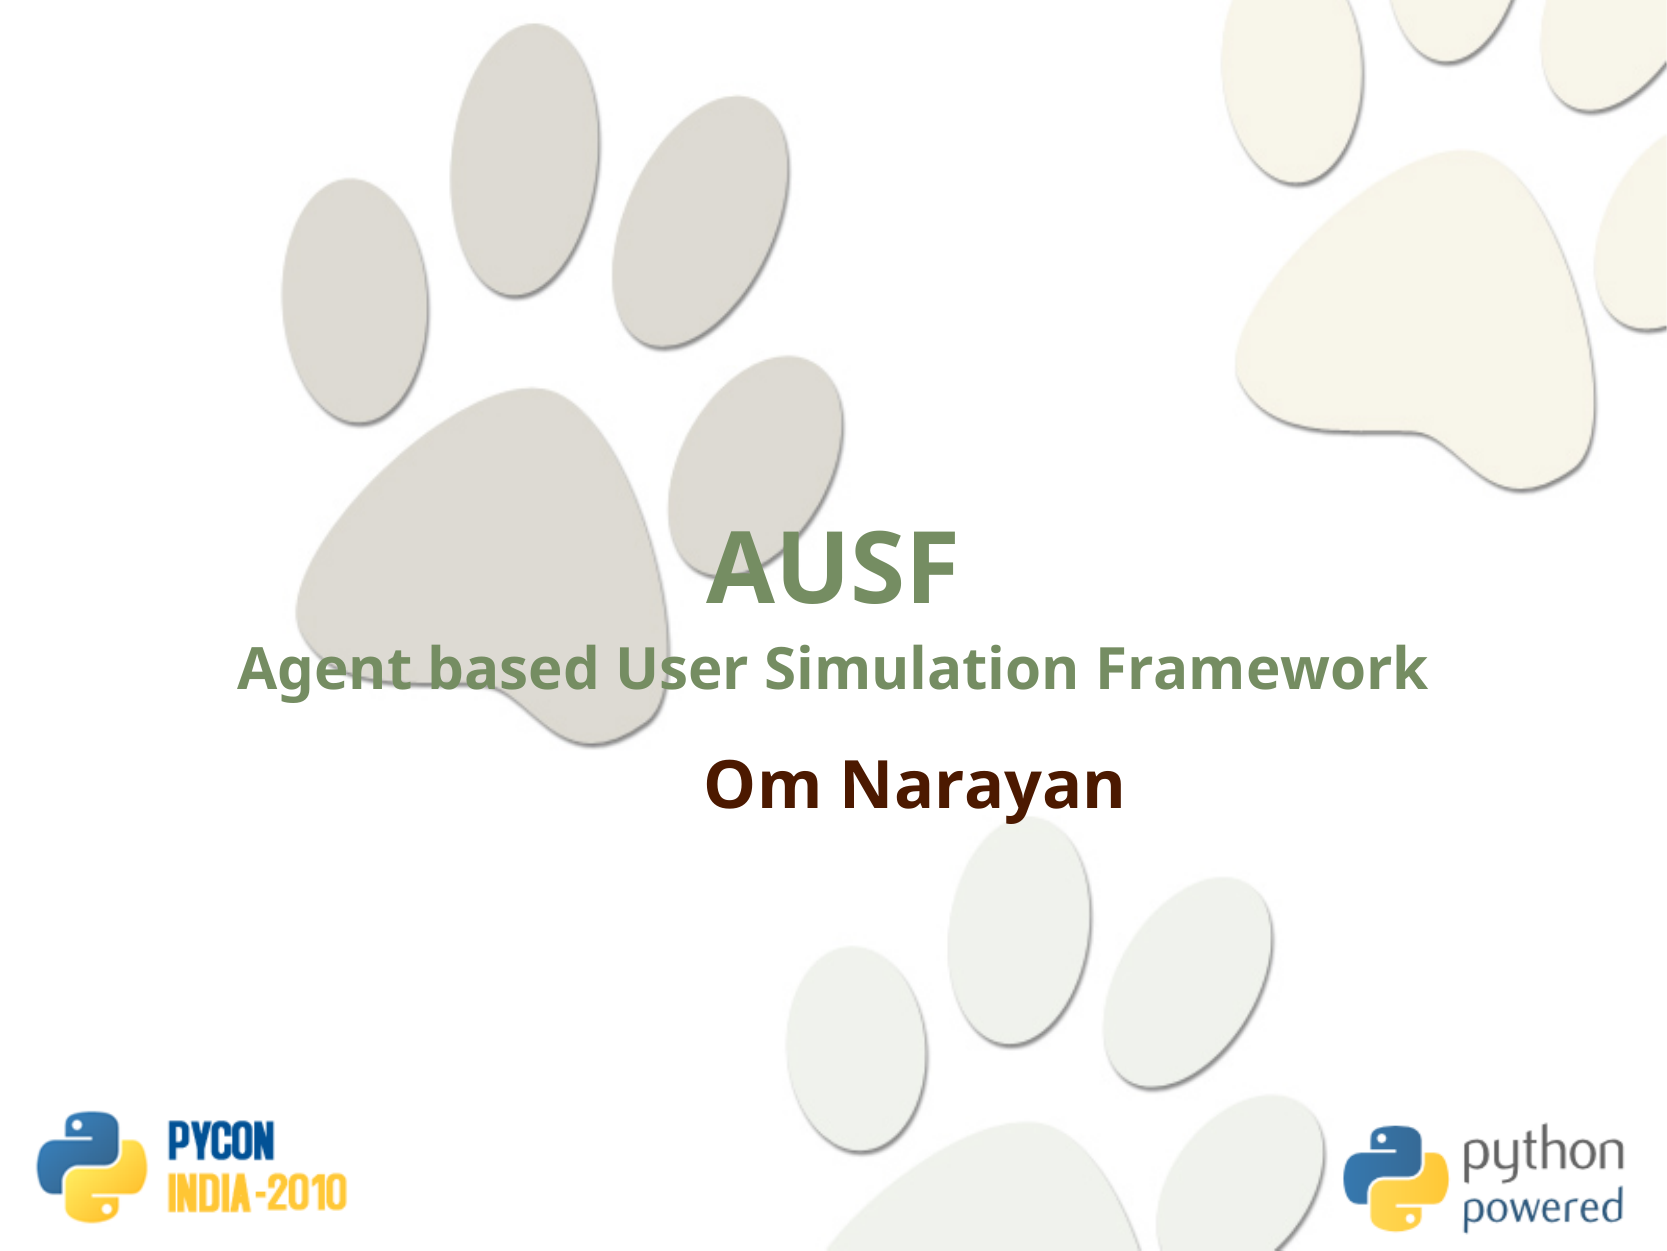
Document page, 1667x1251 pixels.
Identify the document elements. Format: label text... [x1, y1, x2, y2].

subtitle Om Narayan [703, 739, 1595, 1046]
title AUSF Agent based User Simulation Framework [140, 500, 1527, 701]
picture [0, 0, 1667, 1251]
